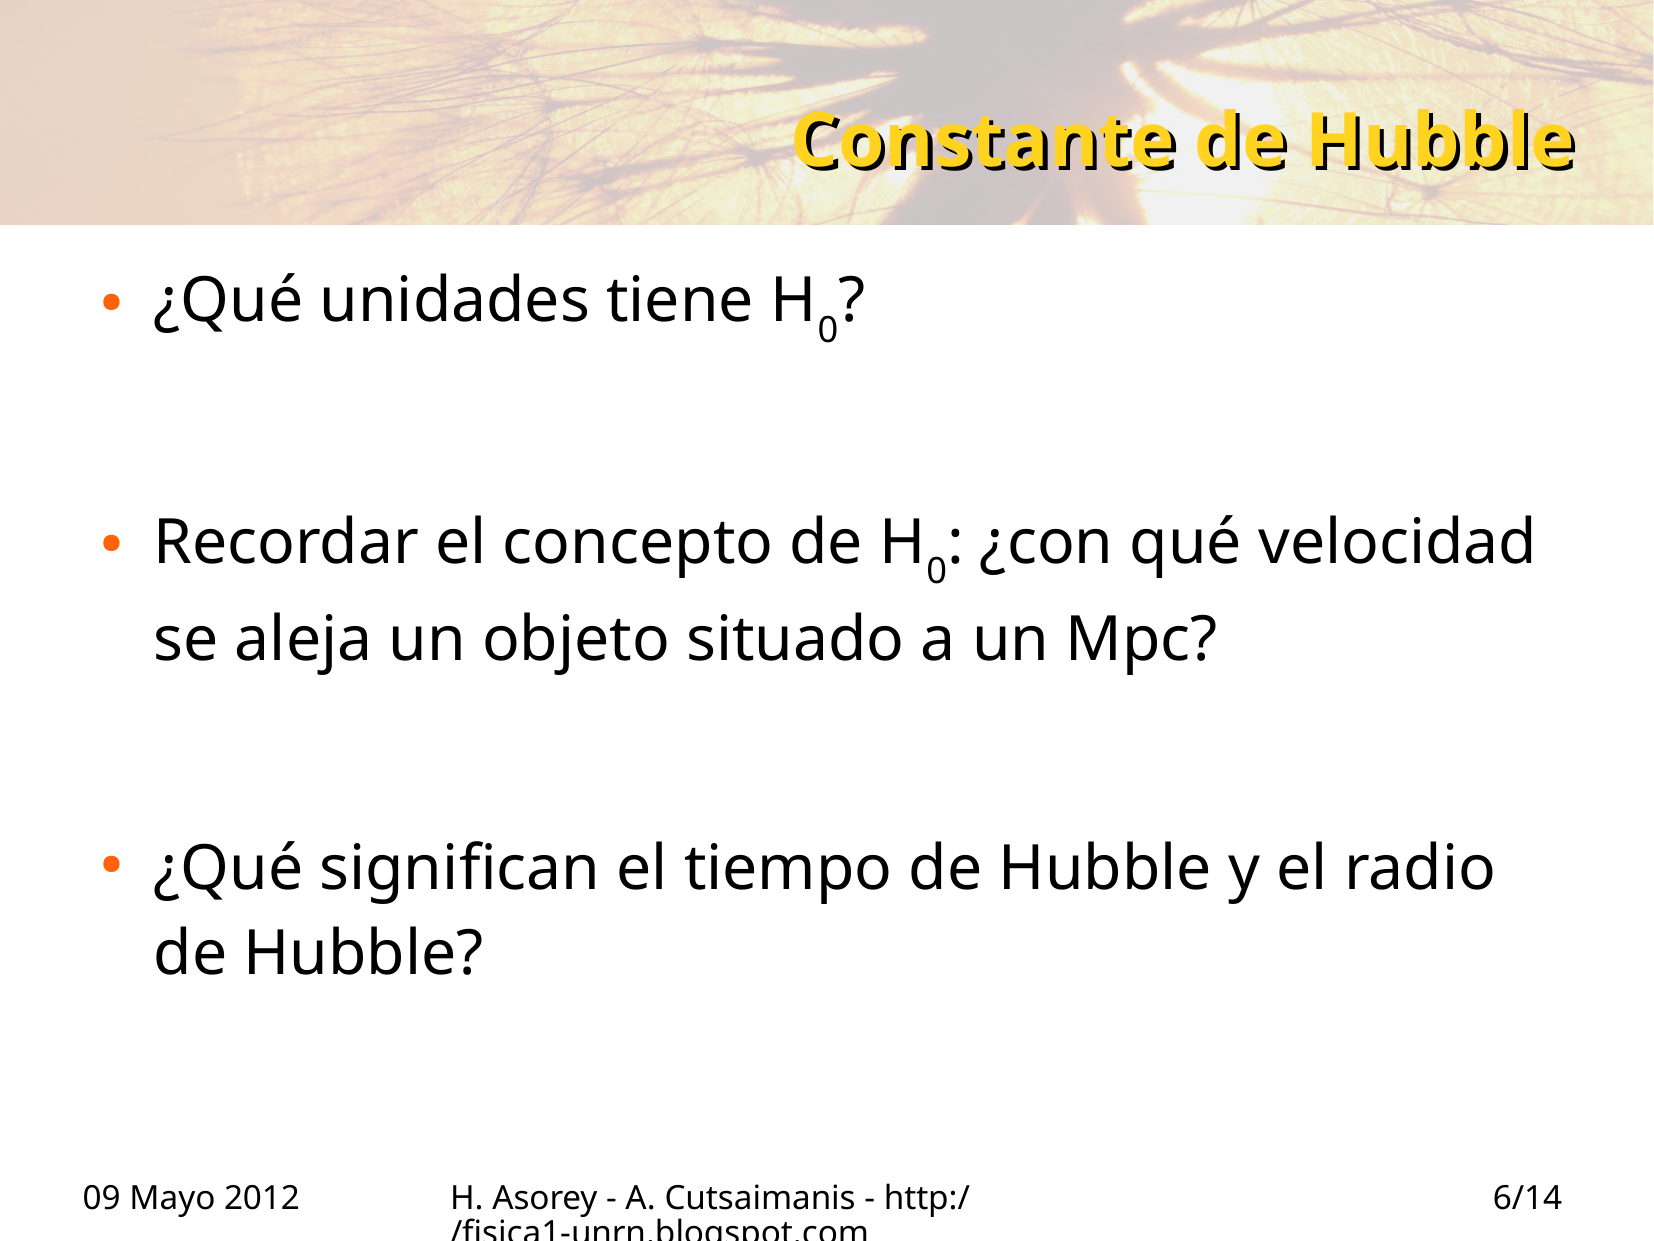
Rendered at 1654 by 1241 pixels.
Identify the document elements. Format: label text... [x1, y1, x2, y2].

picture [0, 0, 1654, 225]
list ¿Qué unidades tiene H0? Recordar el concepto de H0: ¿con qué velocidad se aleja un objeto situado a un Mpc? ¿Qué significan el tiempo de Hubble y el radio de Hubble? [82, 255, 1571, 1096]
title Constante de Hubble [86, 49, 1576, 226]
